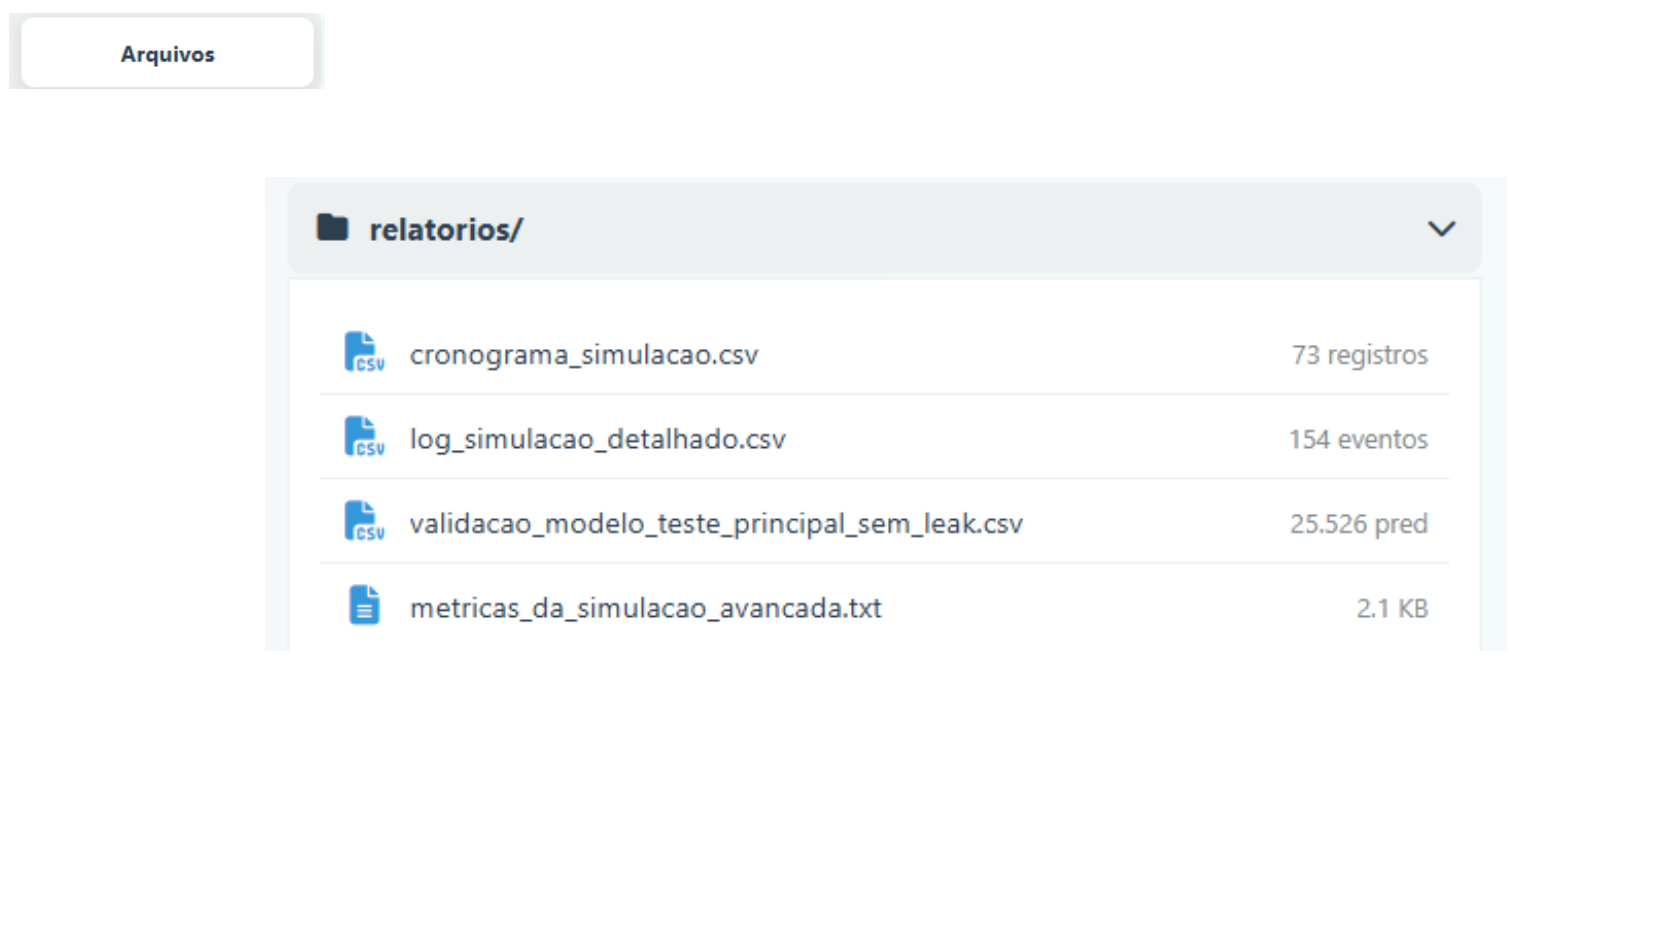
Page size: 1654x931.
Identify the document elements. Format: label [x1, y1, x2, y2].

picture [9, 13, 325, 89]
picture [265, 177, 1507, 651]
